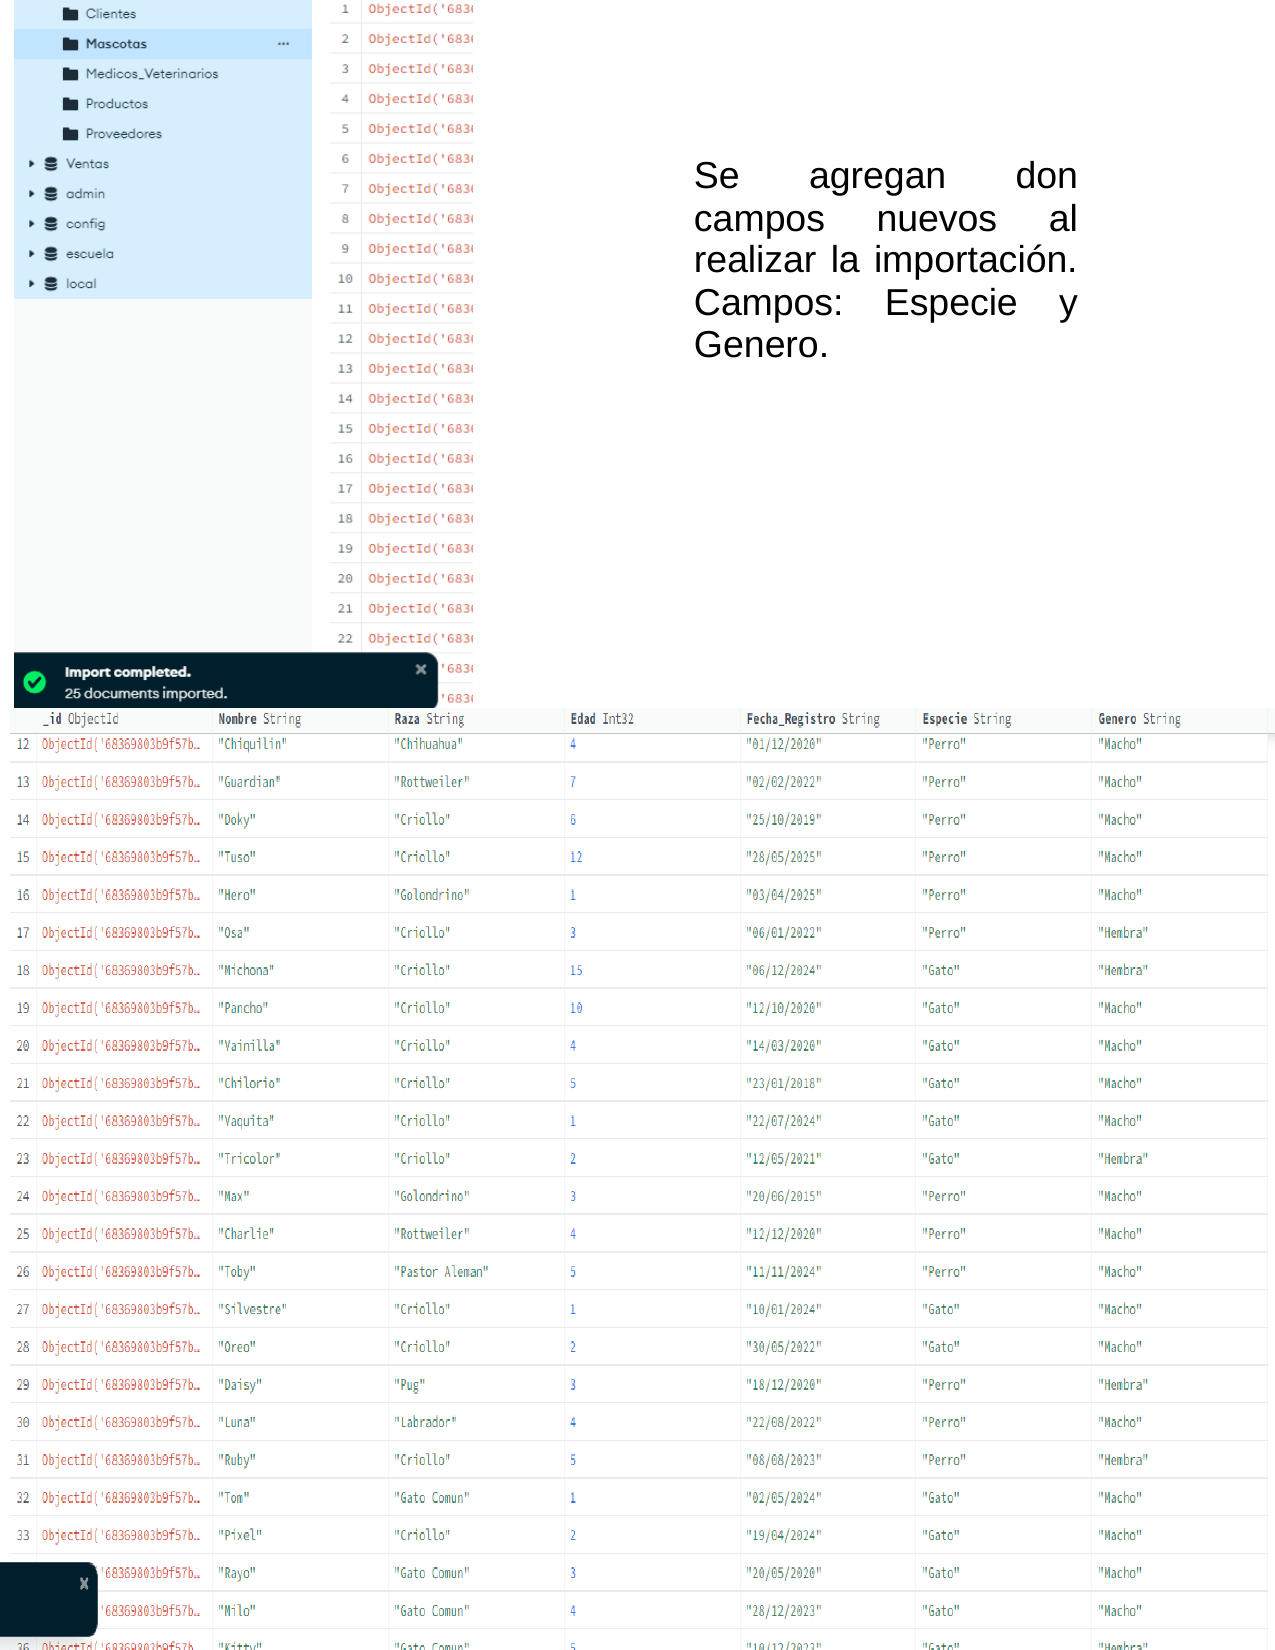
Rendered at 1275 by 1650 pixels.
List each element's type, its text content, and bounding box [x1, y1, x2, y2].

picture [0, 0, 1275, 1650]
text_box Se agregan don campos nuevos al realizar la importación. Campos: Especie y Genero. [679, 147, 1093, 373]
